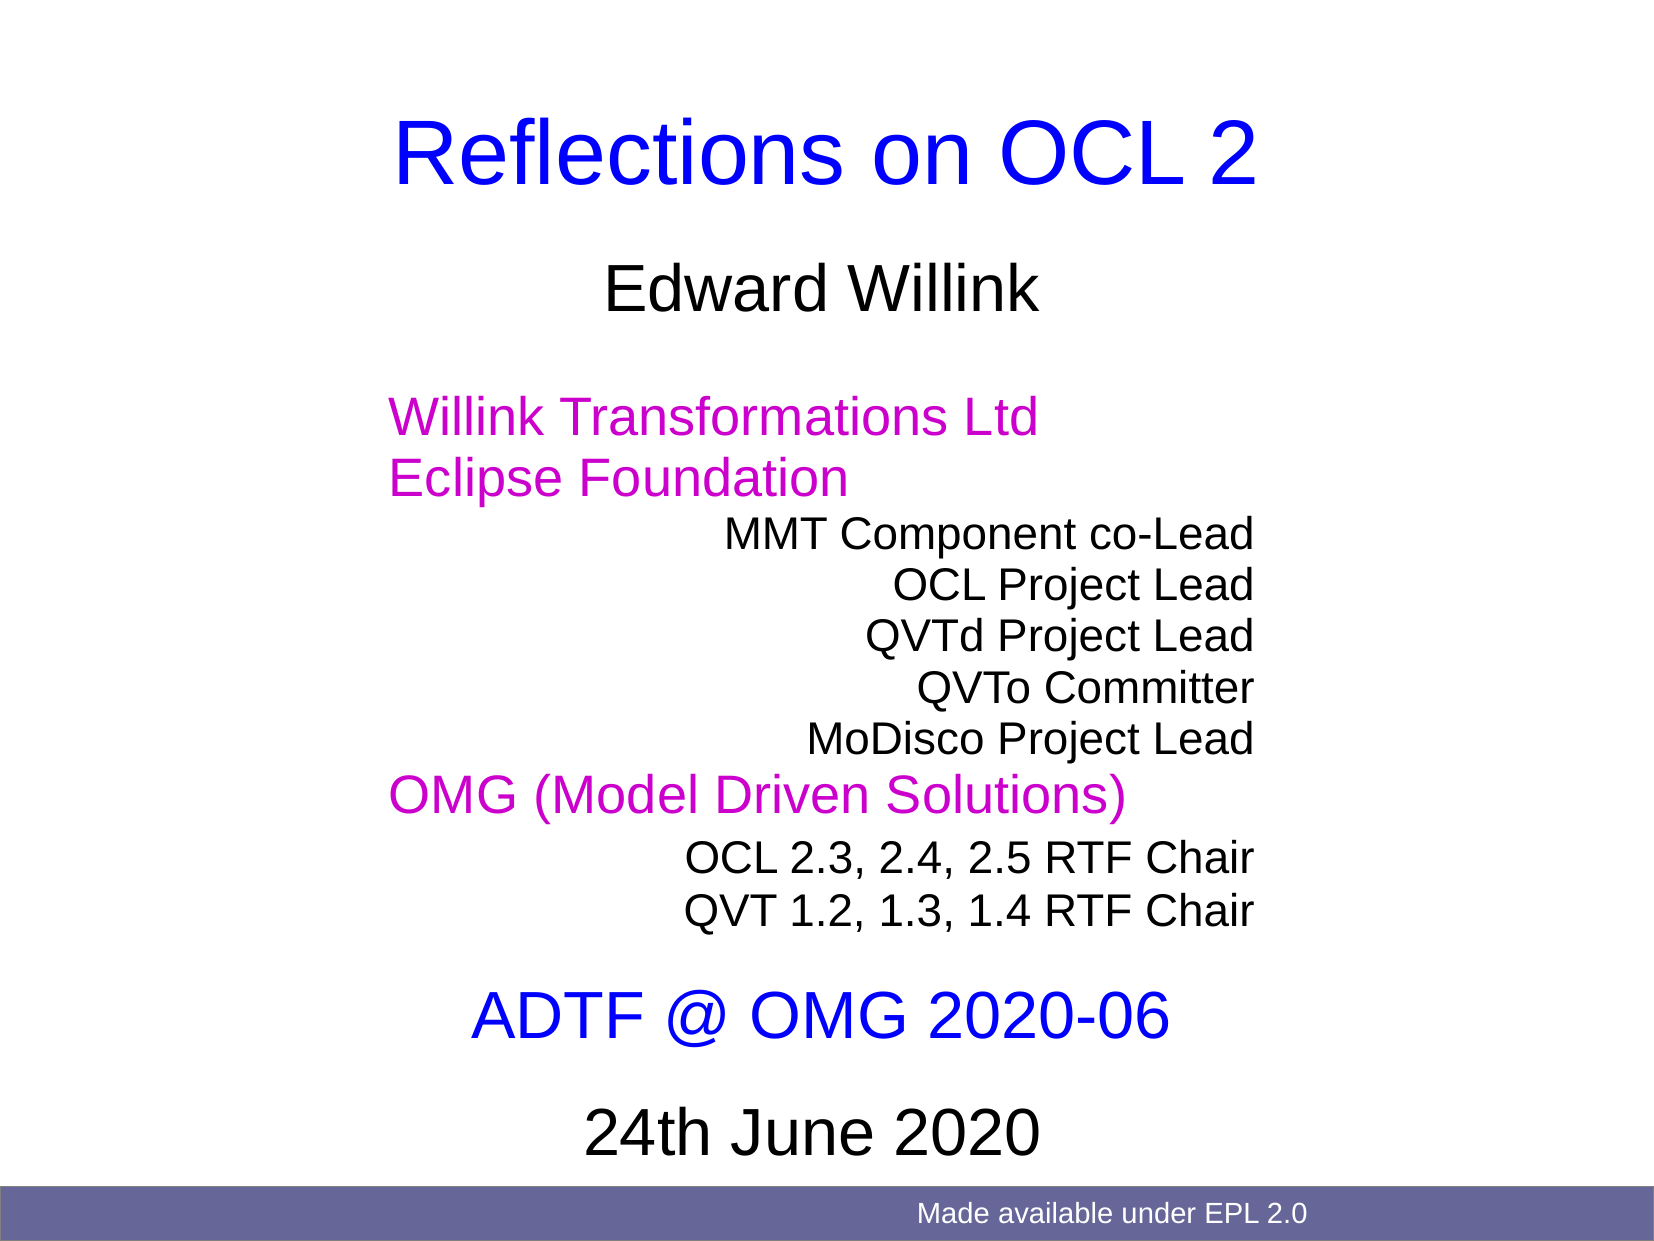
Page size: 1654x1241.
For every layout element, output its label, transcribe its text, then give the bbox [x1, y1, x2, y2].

title Reflections on OCL 2 [82, 50, 1571, 256]
subtitle Edward Willink Willink Transformations Ltd Eclipse Foundation MMT Component co-Lead OCL Project Lead QVTd Project Lead QVTo Committer MoDisco Project Lead OMG (Model Driven Solutions) OCL 2.3, 2.4, 2.5 RTF Chair QVT 1.2, 1.3, 1.4 RTF Chair ADTF @ OMG 2020-06 24th June 2020 [388, 236, 1255, 1186]
